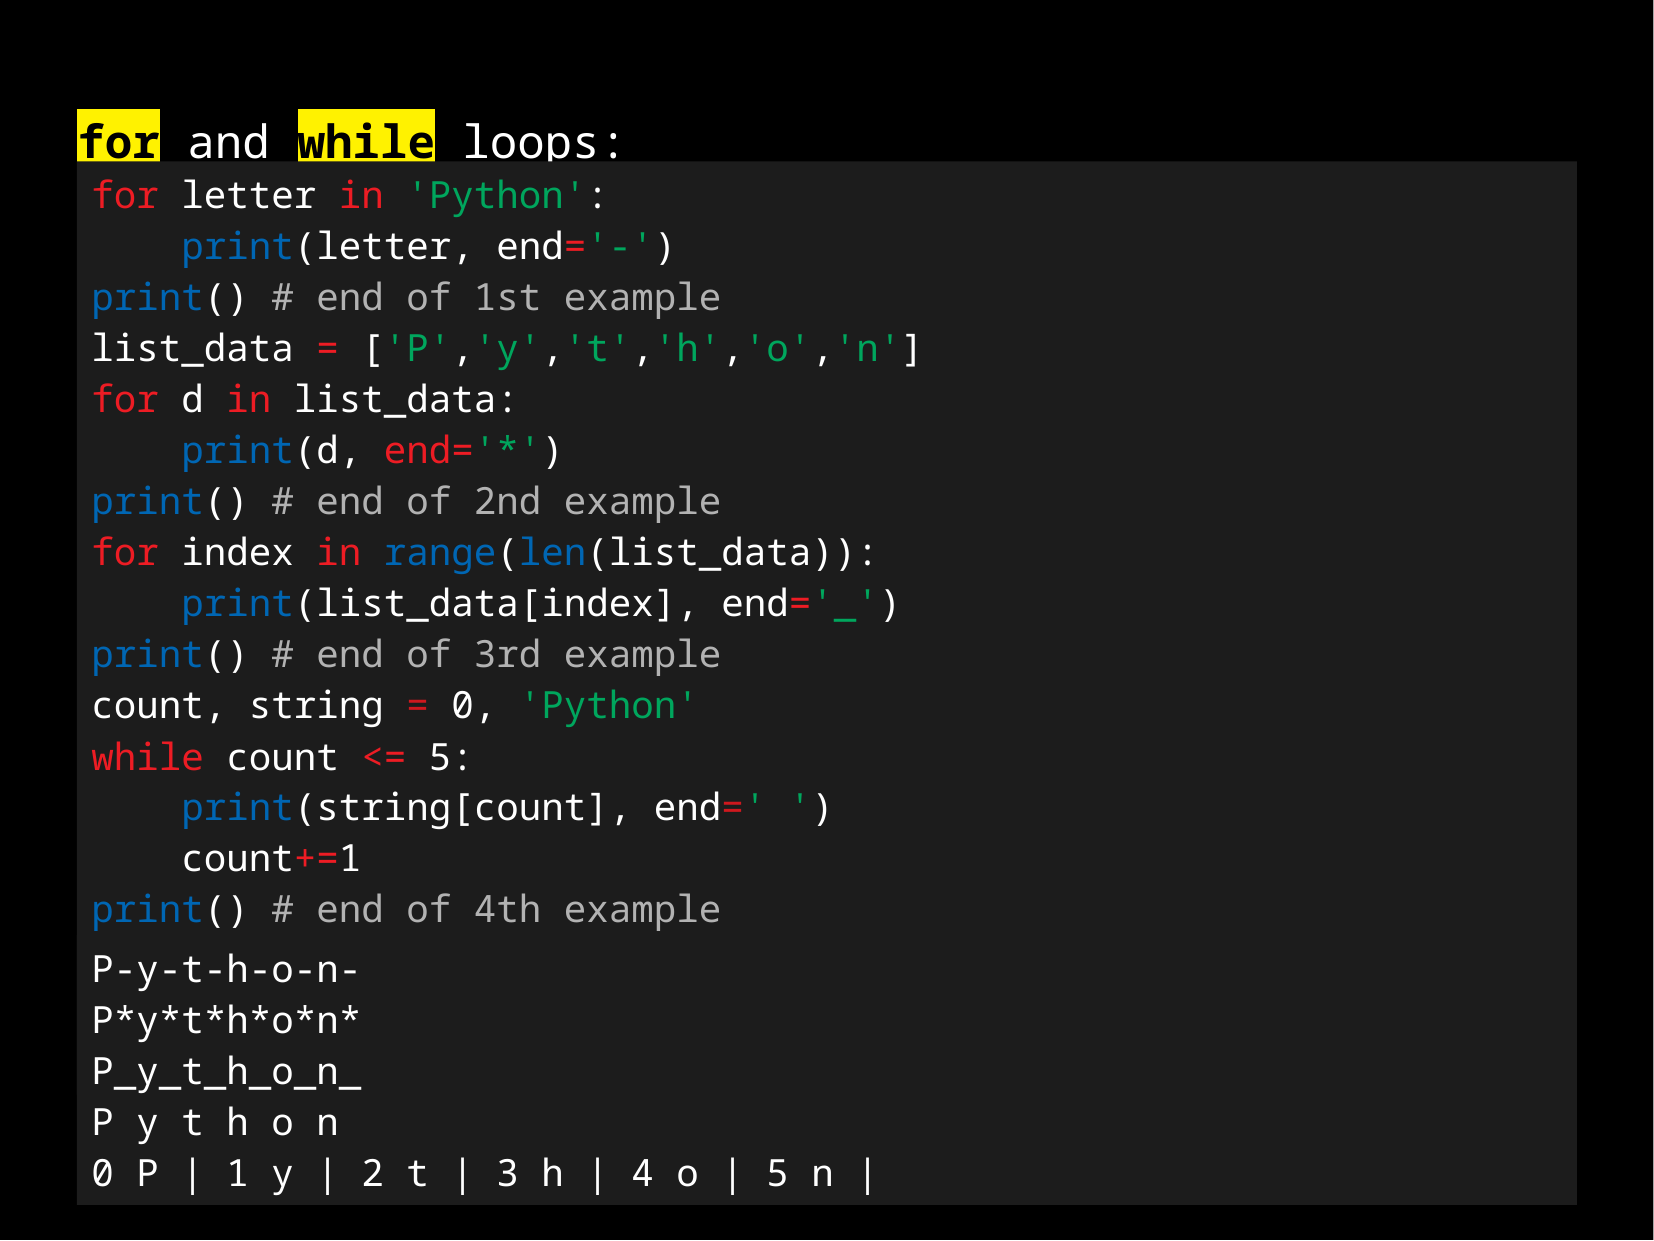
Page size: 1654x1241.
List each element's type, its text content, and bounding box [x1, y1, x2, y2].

text_box for and while loops: Output: [62, 101, 1591, 938]
text_box for letter in 'Python': print(letter, end='-') print() # end of 1st example list_data = ['P','y','t','h','o','n'] for d in list_data: print(d, end='*') print() # end of 2nd example for index in range(len(list_data)): print(list_data[index], end='_') print() # end of 3rd example count, string = 0, 'Python' while count <= 5: print(string[count], end=' ') count+=1 print() # end of 4th example dict_data = {0:'P', 1:'y', 2:'t', 3:'h', 4:'o', 5:'n'} for key, value in dict_data.items(): print(key, value, end=' | ') [76, 161, 1577, 856]
text_box P-y-t-h-o-n- P*y*t*h*o*n* P_y_t_h_o_n_ P y t h o n 0 P | 1 y | 2 t | 3 h | 4 o | 5 n | [76, 934, 1577, 1139]
